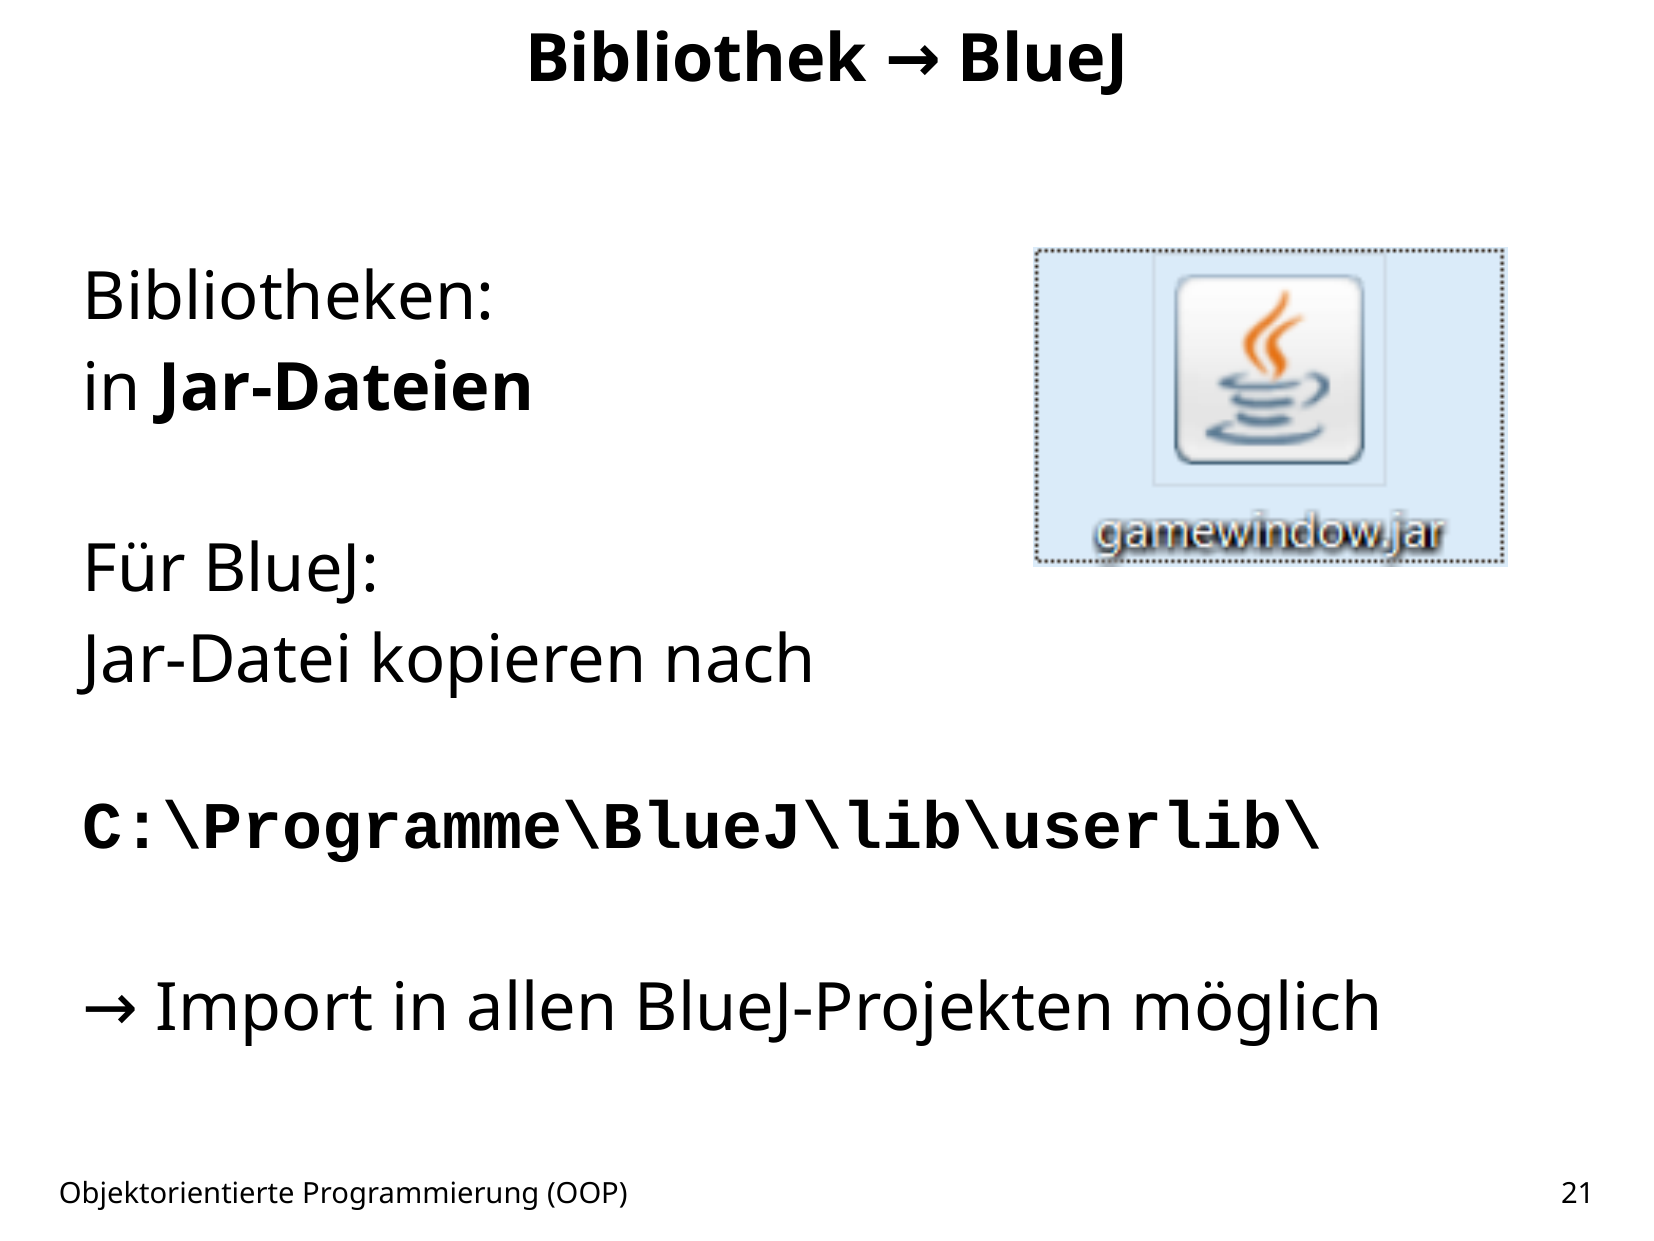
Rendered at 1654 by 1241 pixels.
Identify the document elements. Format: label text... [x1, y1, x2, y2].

title Bibliothek → BlueJ [0, 5, 1654, 107]
picture [1033, 247, 1508, 567]
list Bibliotheken: in Jar-Dateien Für BlueJ: Jar-Datei kopieren nach C:\Programme\BlueJ\lib\userlib\ → Import in allen BlueJ-Projekten möglich [82, 248, 1630, 1158]
